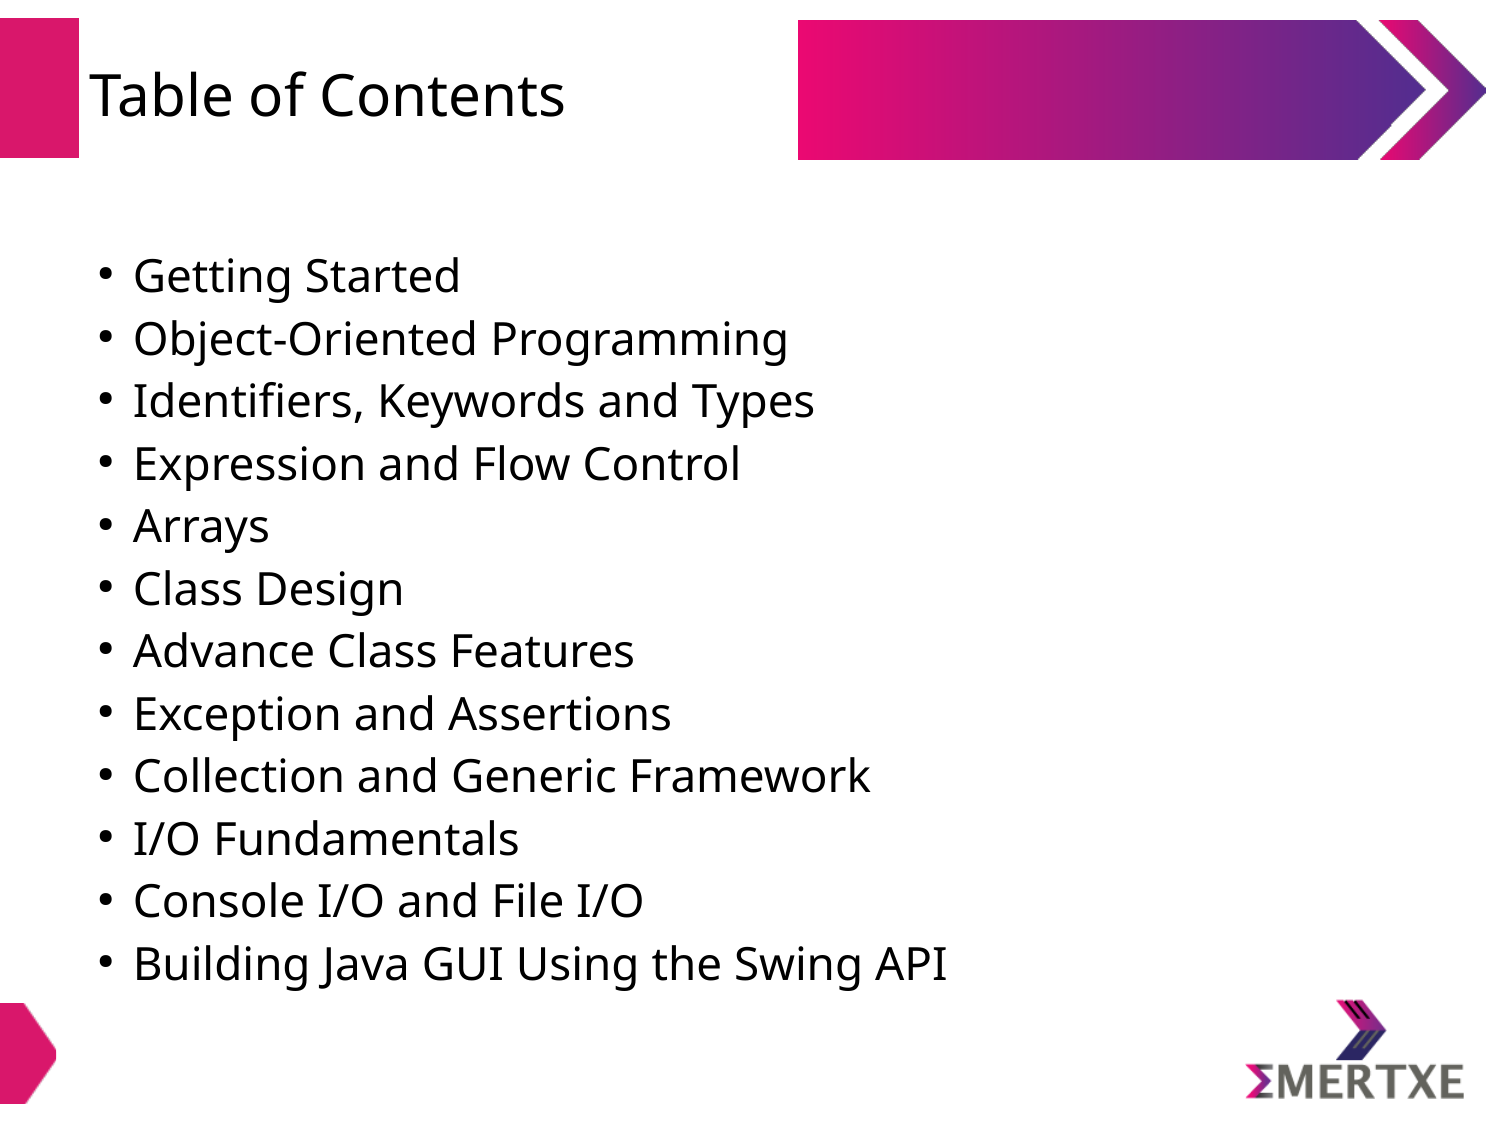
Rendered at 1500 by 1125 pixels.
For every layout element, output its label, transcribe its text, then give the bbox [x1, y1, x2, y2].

text_box Getting Started Object-Oriented Programming Identifiers, Keywords and Types Expression and Flow Control Arrays Class Design Advance Class Features Exception and Assertions Collection and Generic Framework I/O Fundamentals Console I/O and File I/O Building Java GUI Using the Swing API [82, 236, 1430, 1019]
picture [1245, 996, 1465, 1099]
picture [1425, 20, 1486, 160]
text_box Table of Contents [75, 0, 1425, 188]
